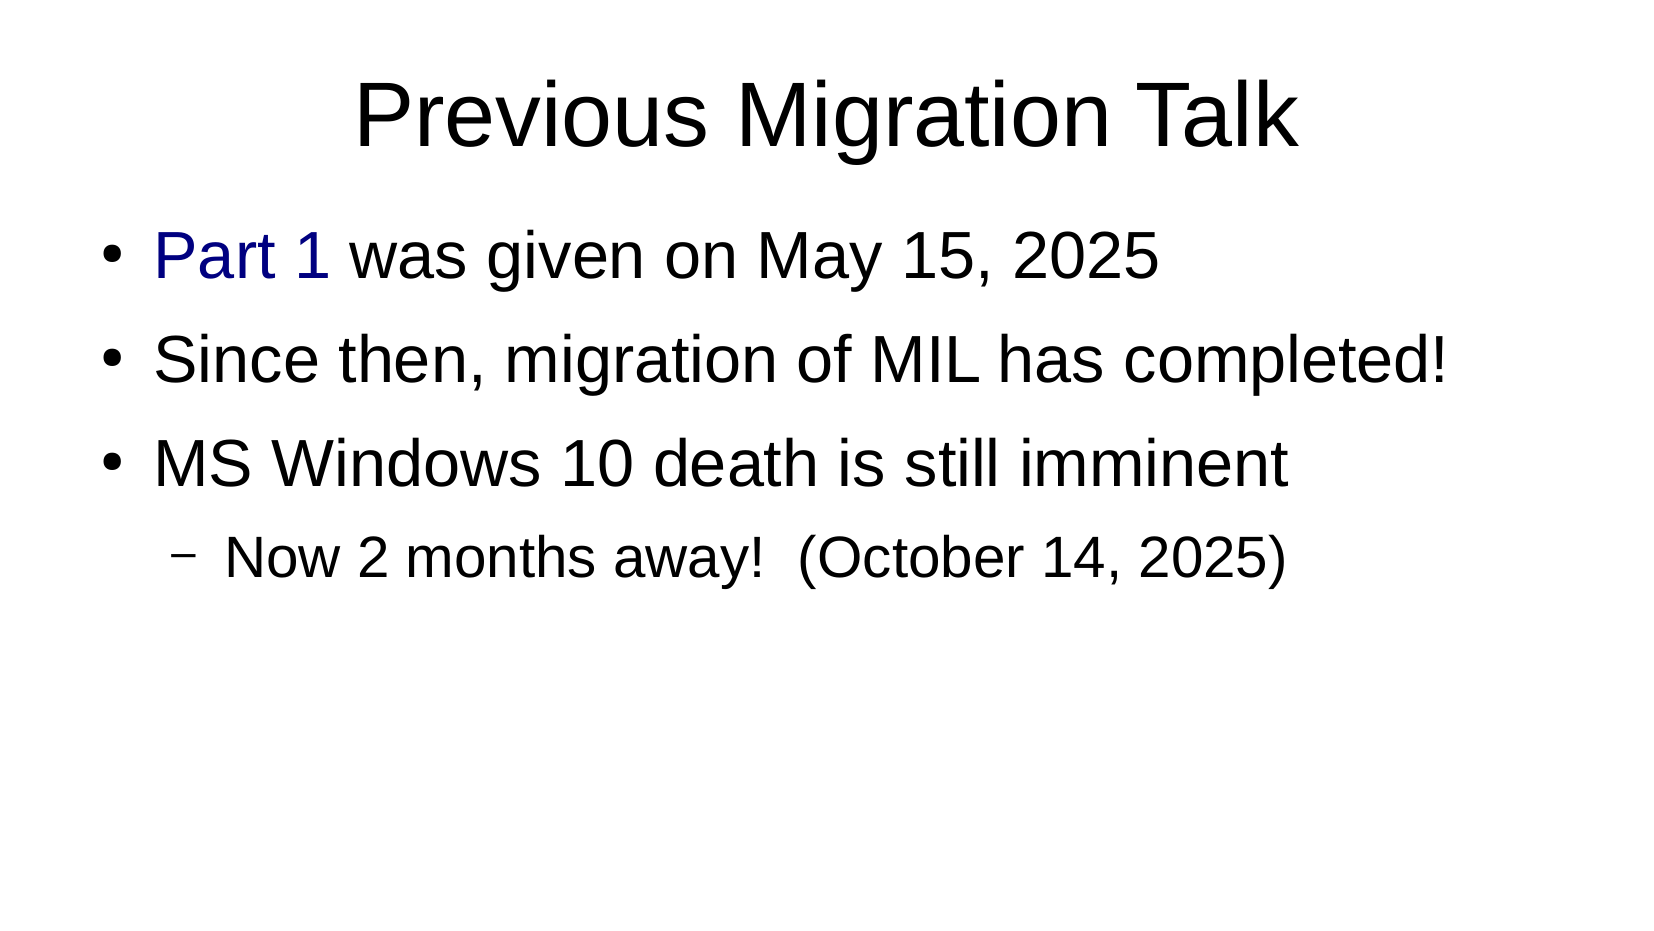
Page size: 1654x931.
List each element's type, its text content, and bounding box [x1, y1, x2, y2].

list Part 1 was given on May 15, 2025 Since then, migration of MIL has completed! MS Windows 10 death is still imminent Now 2 months away! (October 14, 2025) [82, 217, 1571, 758]
title Previous Migration Talk [82, 37, 1571, 193]
